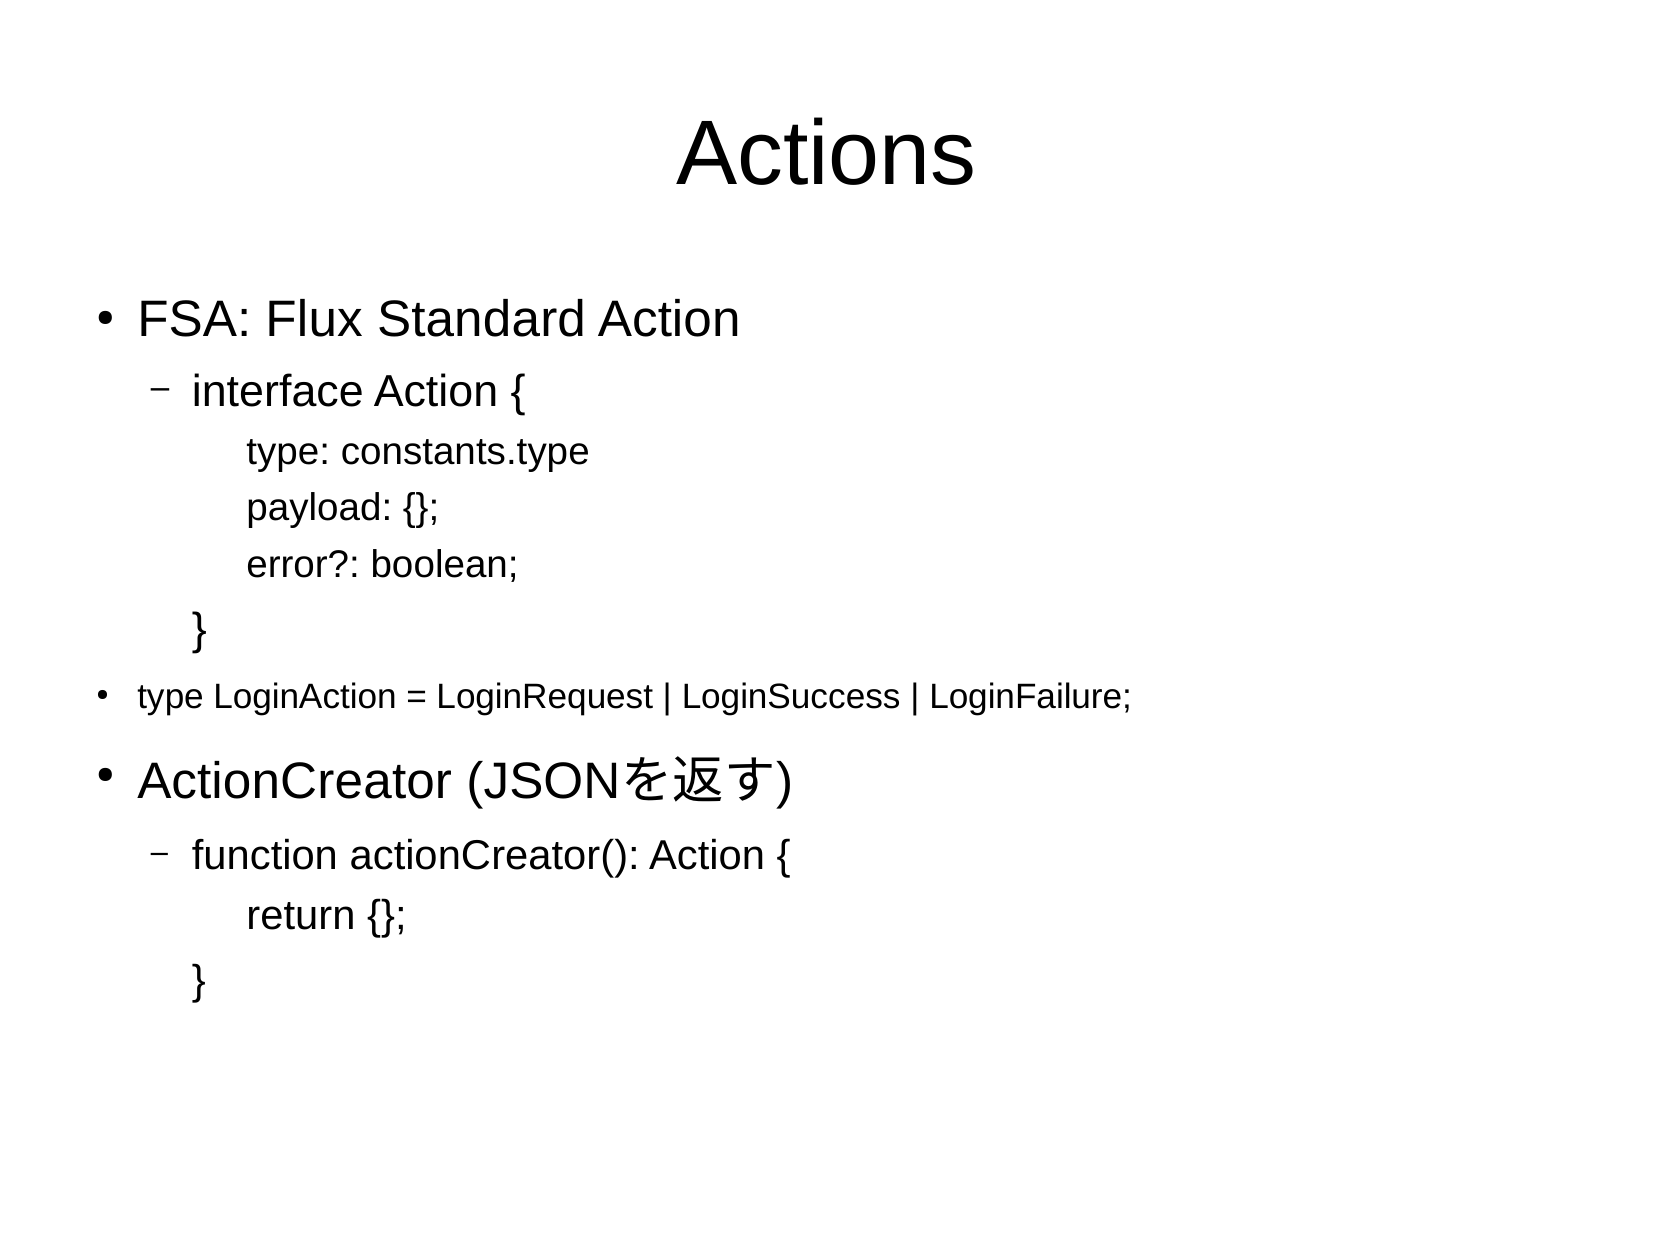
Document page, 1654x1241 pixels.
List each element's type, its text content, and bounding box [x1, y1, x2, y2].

list FSA: Flux Standard Action interface Action { type: constants.type payload: {}; error?: boolean; } type LoginAction = LoginRequest | LoginSuccess | LoginFailure; ActionCreator (JSONを返す) function actionCreator(): Action { return {}; } [82, 290, 1571, 1010]
title Actions [82, 49, 1571, 257]
